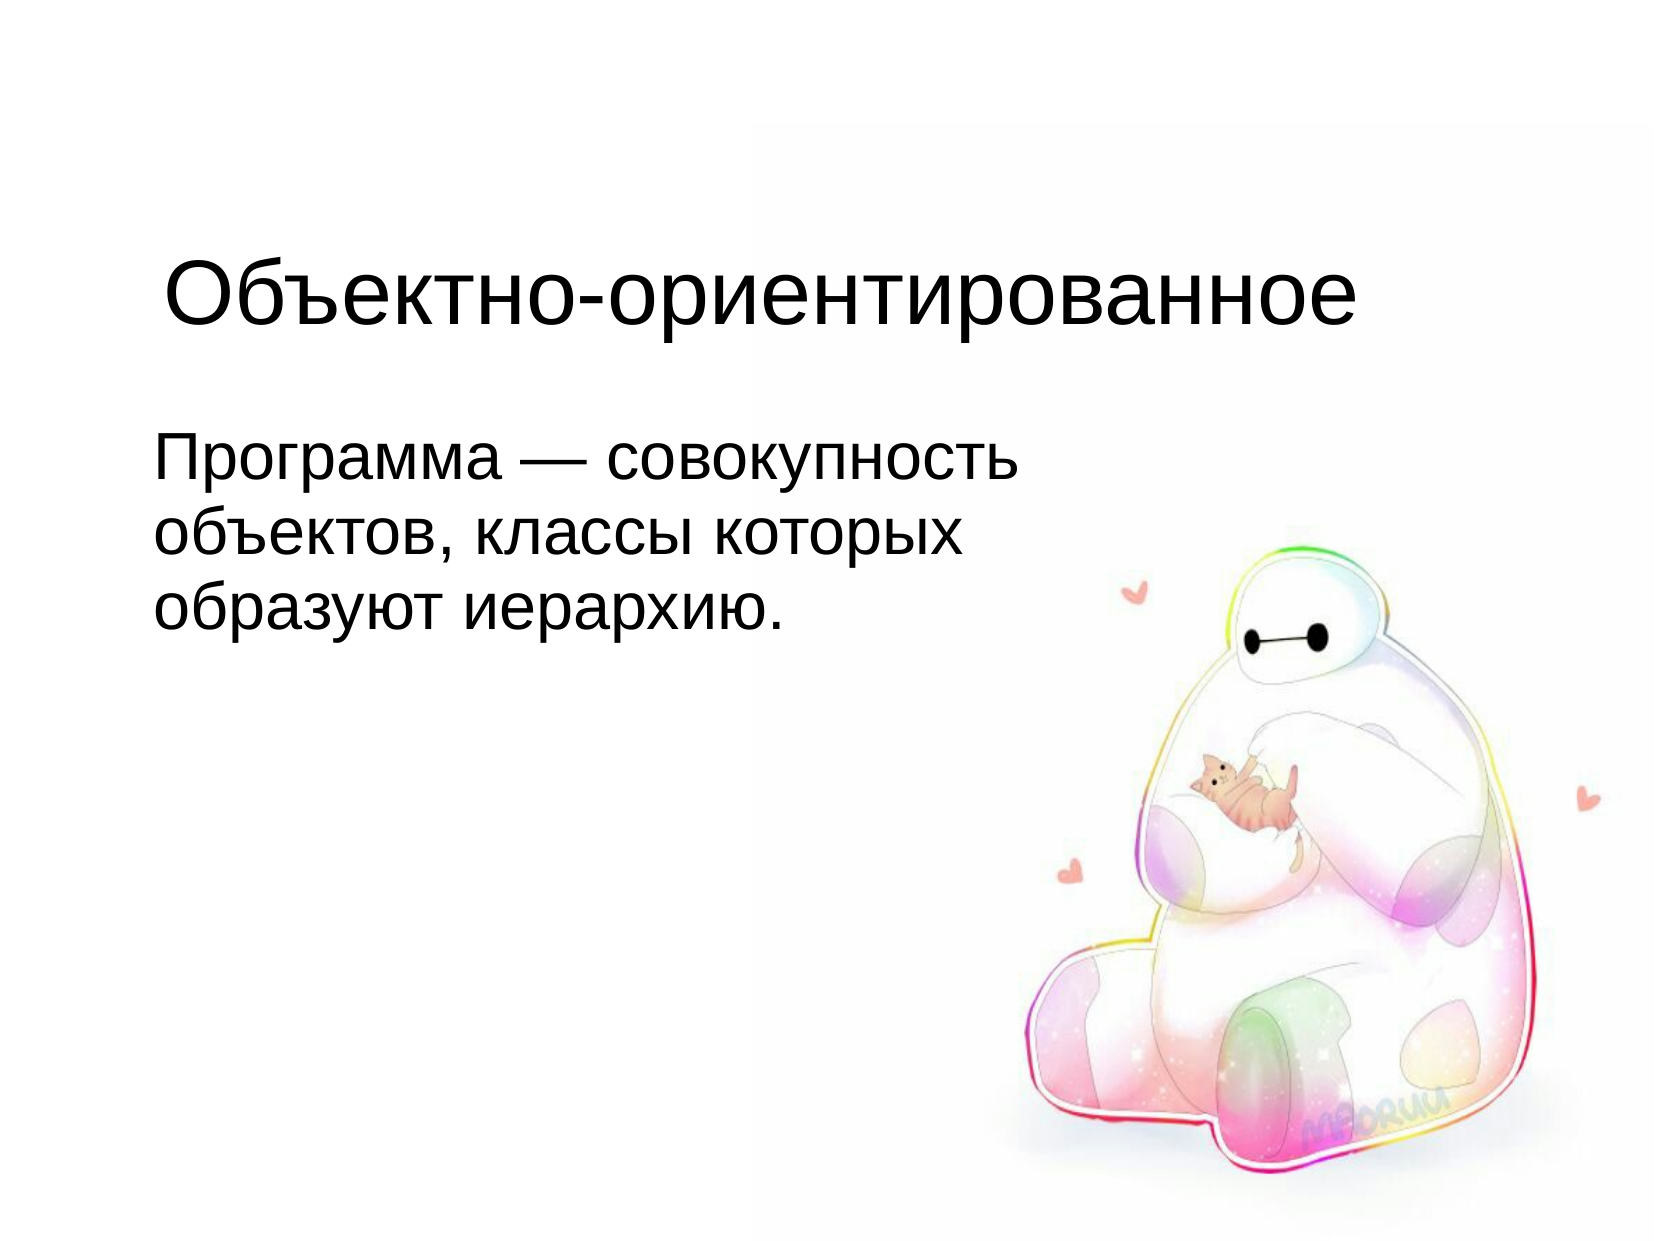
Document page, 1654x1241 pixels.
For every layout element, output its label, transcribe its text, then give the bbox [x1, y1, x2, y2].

title Объектно-ориентированное [153, 188, 1371, 397]
picture [751, 123, 1654, 1241]
subtitle Программа — совокупность объектов, классы которых образуют иерархию. [153, 377, 1217, 686]
